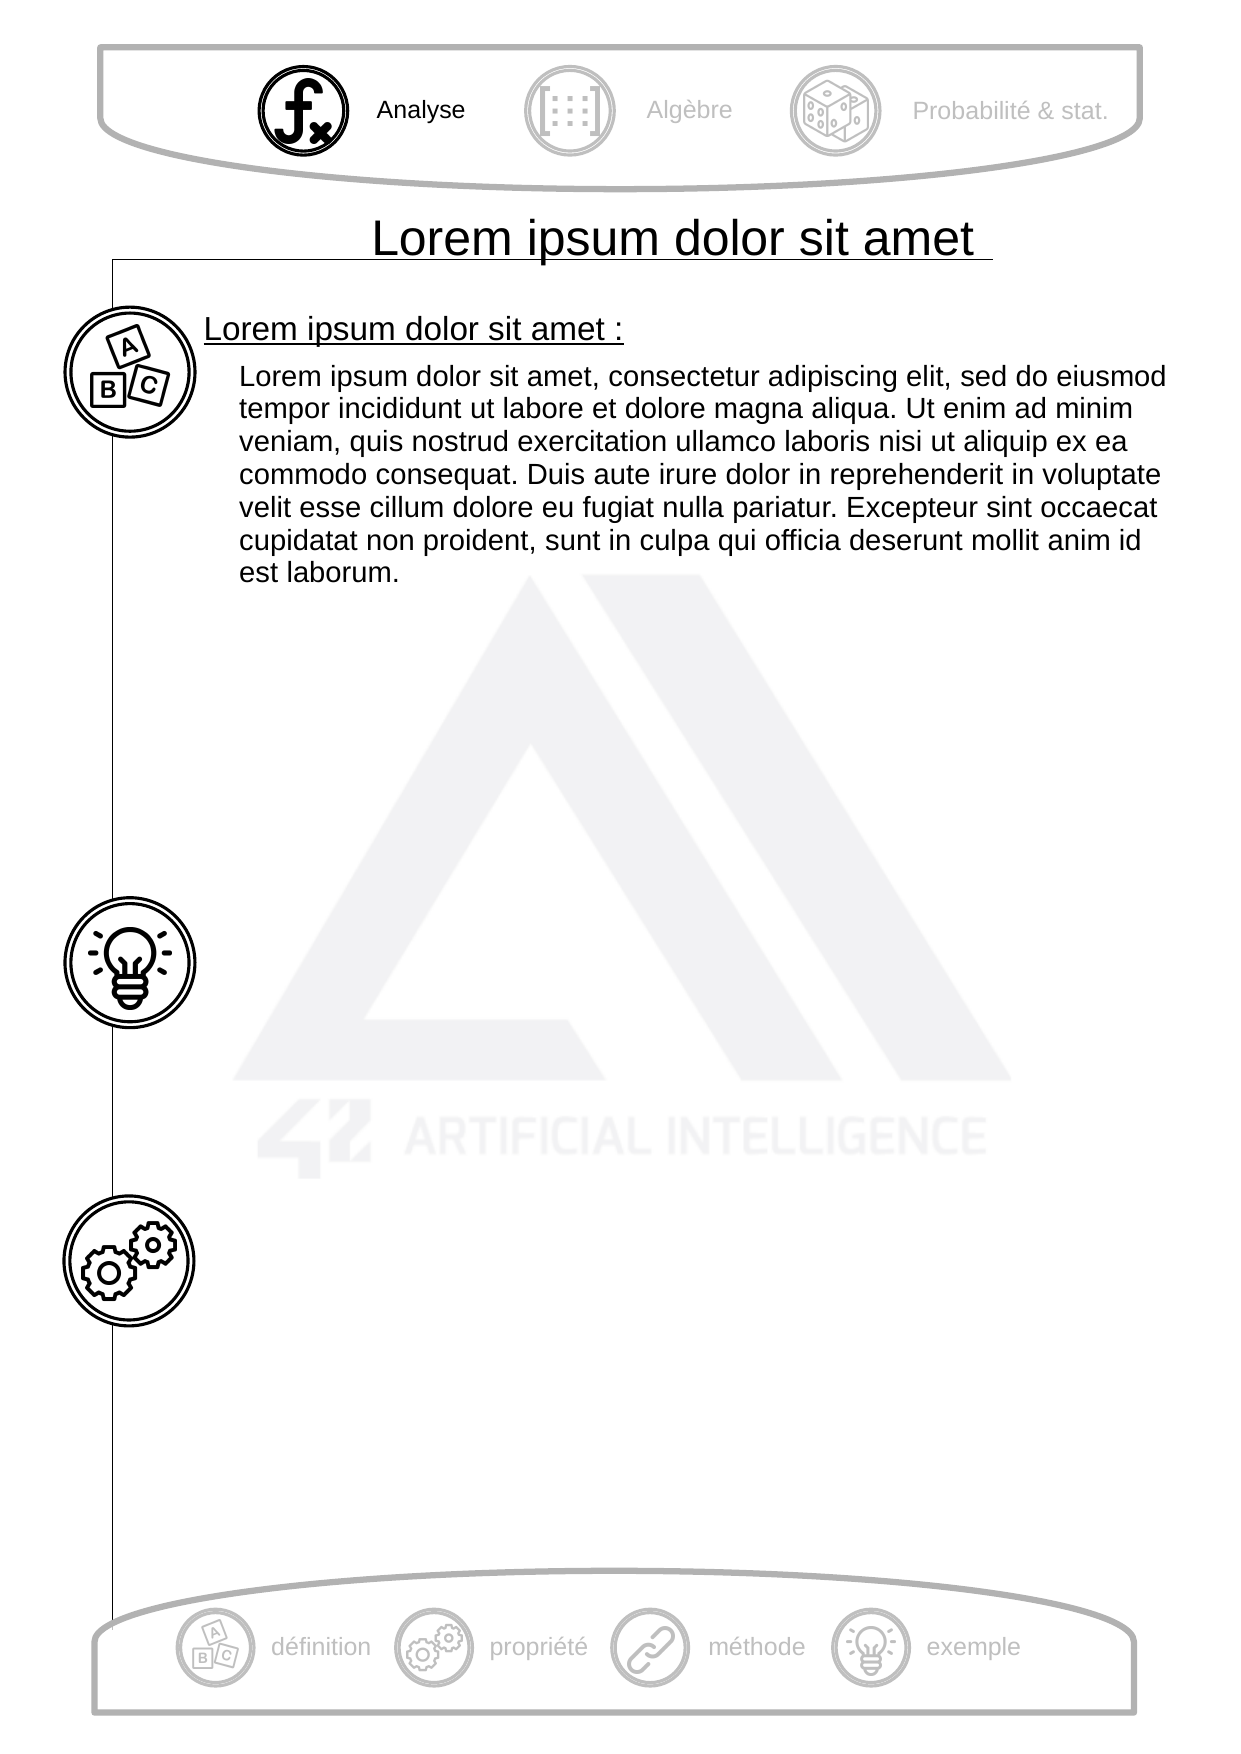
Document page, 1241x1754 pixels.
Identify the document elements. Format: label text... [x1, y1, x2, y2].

text_box Lorem ipsum dolor sit amet : Lorem ipsum dolor sit amet, consectetur adipiscing elit, sed do eiusmod tempor incididunt ut labore et dolore magna aliqua. Ut enim ad minim veniam, quis nostrud exercitation ullamco laboris nisi ut aliquip ex ea commodo consequat. Duis aute irure dolor in reprehenderit in voluptate velit esse cillum dolore eu fugiat nulla pariatur. Excepteur sint occaecat cupidatat non proident, sunt in culpa qui officia deserunt mollit anim id est laborum. [188, 303, 1193, 843]
text_box [72, 1231, 81, 1291]
text_box [177, 1217, 194, 1305]
text_box [73, 334, 187, 429]
text_box [99, 1309, 158, 1318]
text_box [100, 47, 1140, 190]
picture [59, 59, 1182, 1695]
picture [270, 78, 336, 144]
text_box [177, 1231, 186, 1290]
picture [88, 927, 172, 1010]
text_box [64, 897, 195, 1028]
picture [88, 324, 172, 408]
text_box [101, 315, 159, 324]
text_box [85, 1195, 173, 1213]
text_box [85, 1309, 173, 1326]
text_box Analyse [361, 88, 490, 146]
text_box [65, 307, 188, 438]
text_box Lorem ipsum dolor sit amet [356, 203, 1004, 274]
text_box [63, 1217, 81, 1305]
text_box [99, 1204, 159, 1213]
text_box [94, 1570, 1134, 1713]
